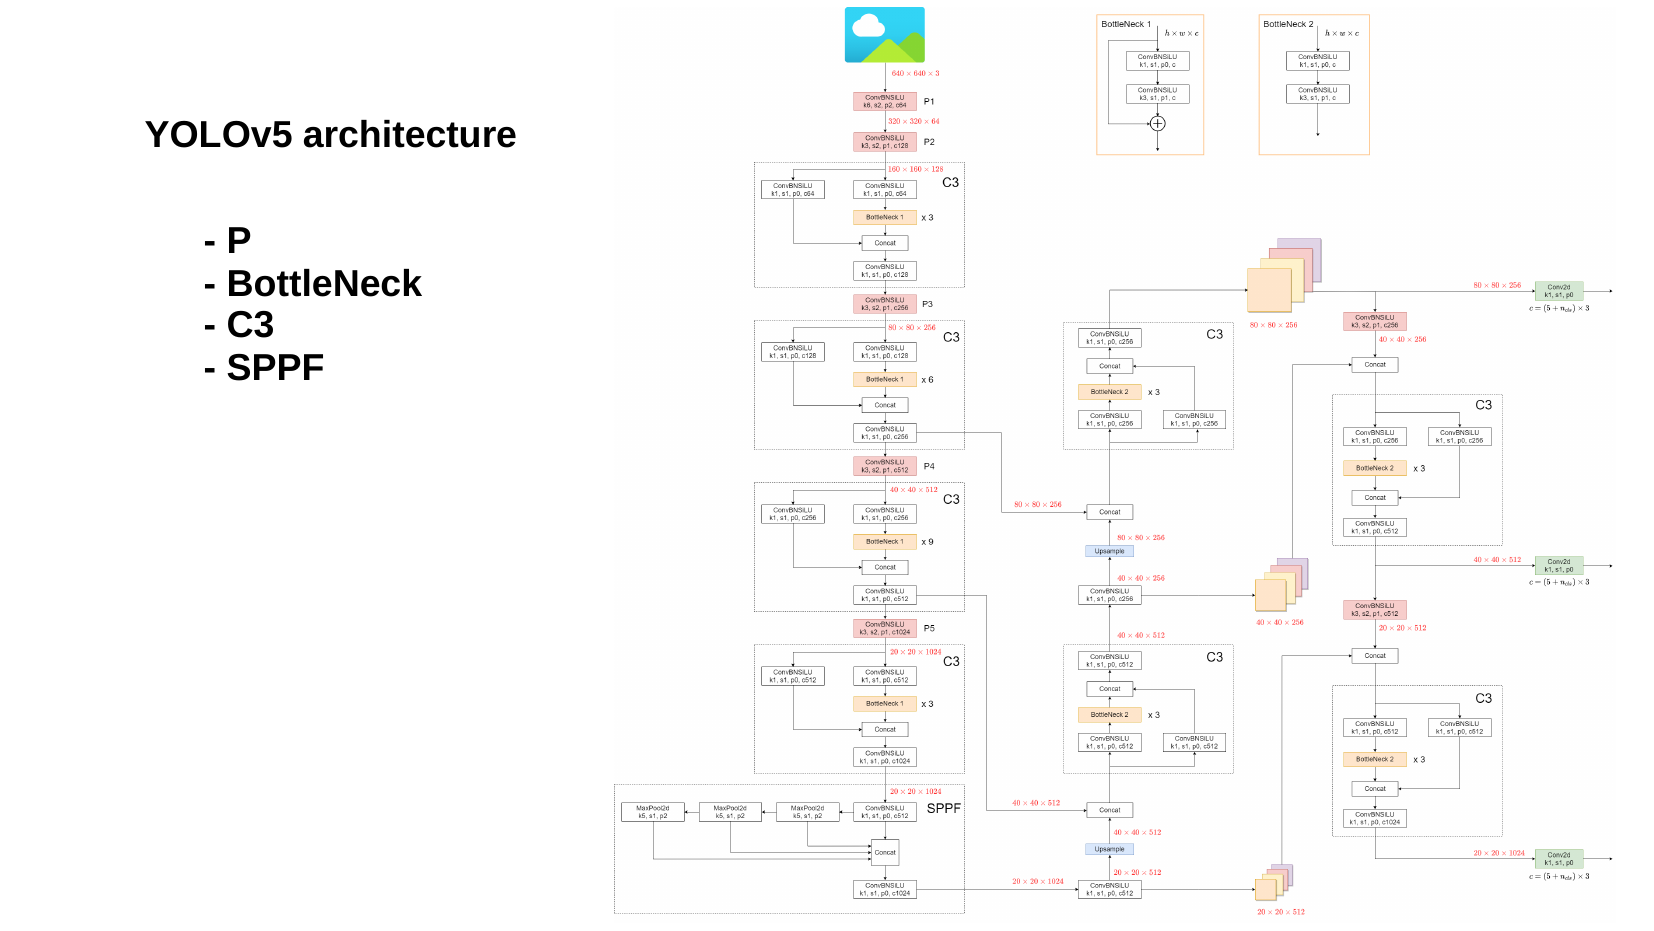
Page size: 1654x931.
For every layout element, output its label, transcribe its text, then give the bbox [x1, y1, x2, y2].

text_box YOLOv5 architecture [129, 106, 591, 164]
picture [614, 7, 1616, 923]
text_box - P - BottleNeck - C3 - SPPF [188, 212, 650, 450]
